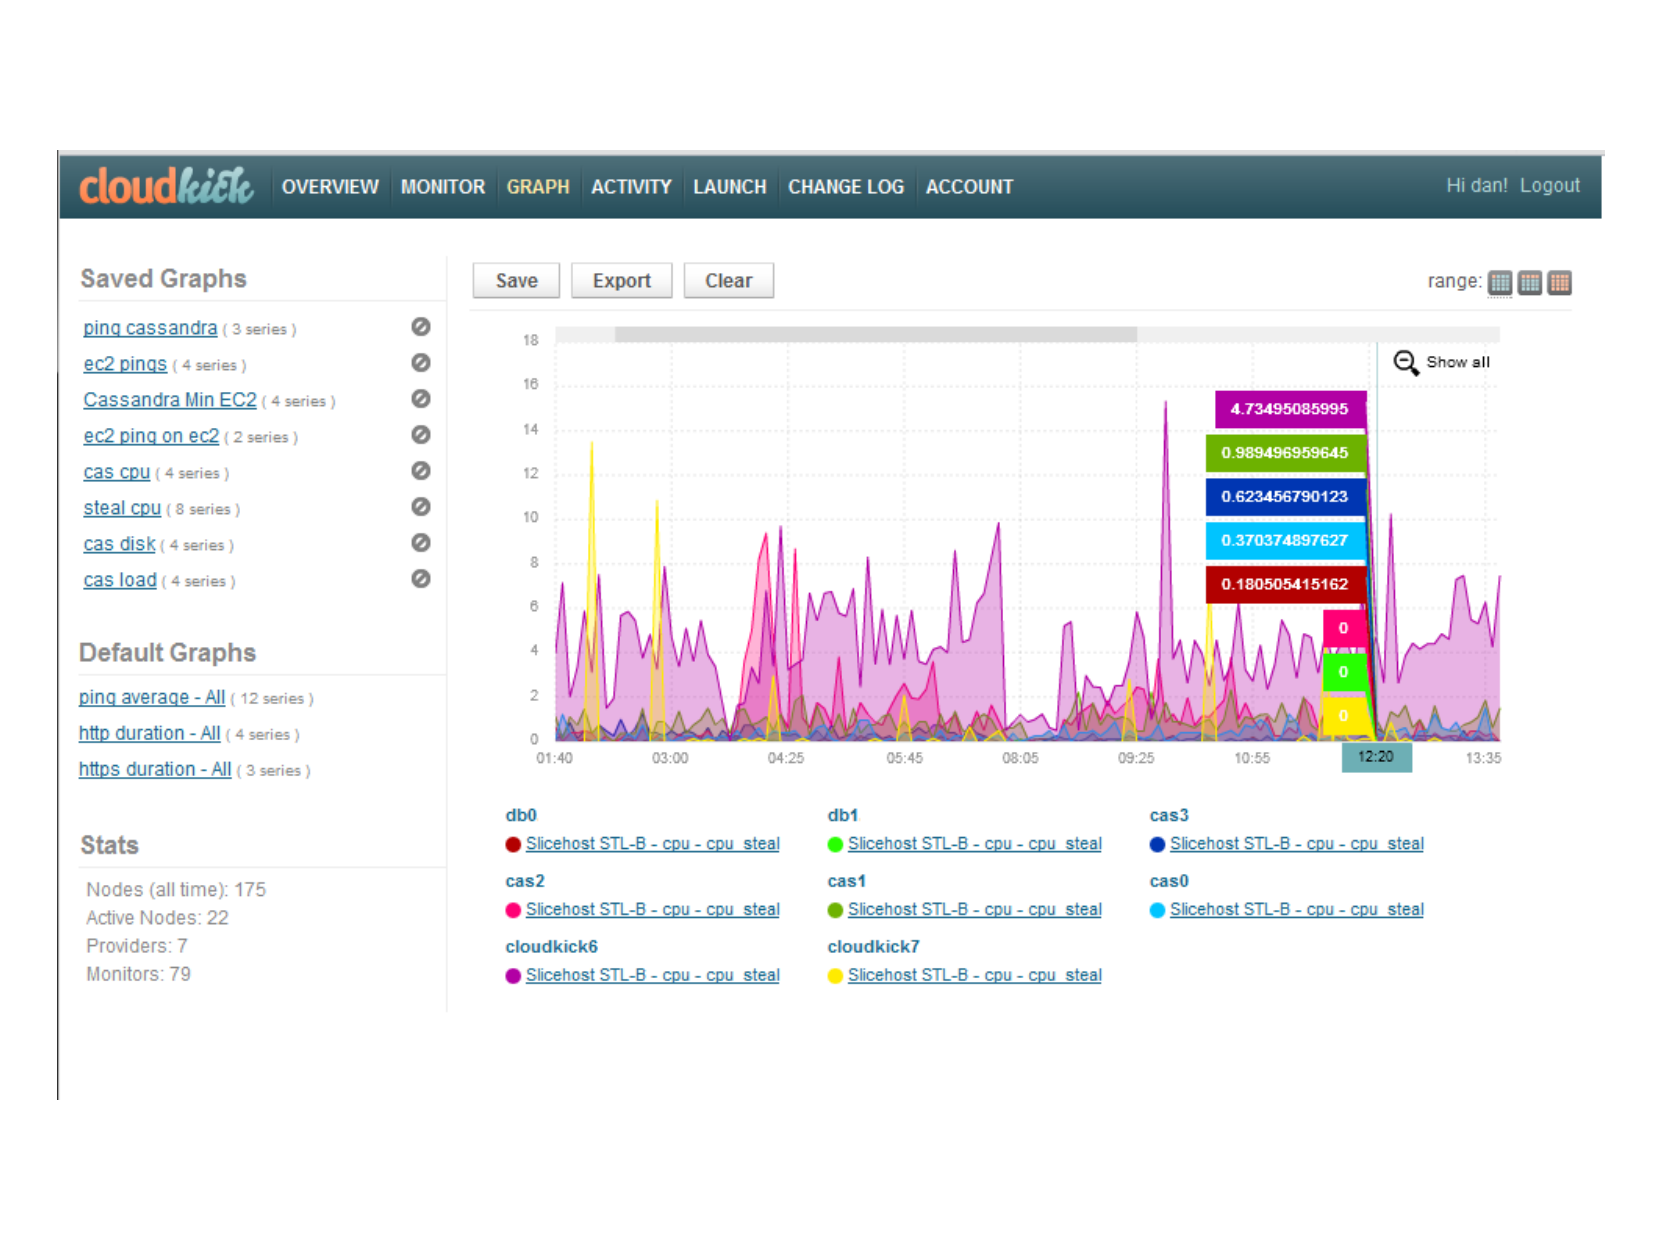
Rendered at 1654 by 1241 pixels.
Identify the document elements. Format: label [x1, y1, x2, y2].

picture [57, 150, 1605, 1100]
